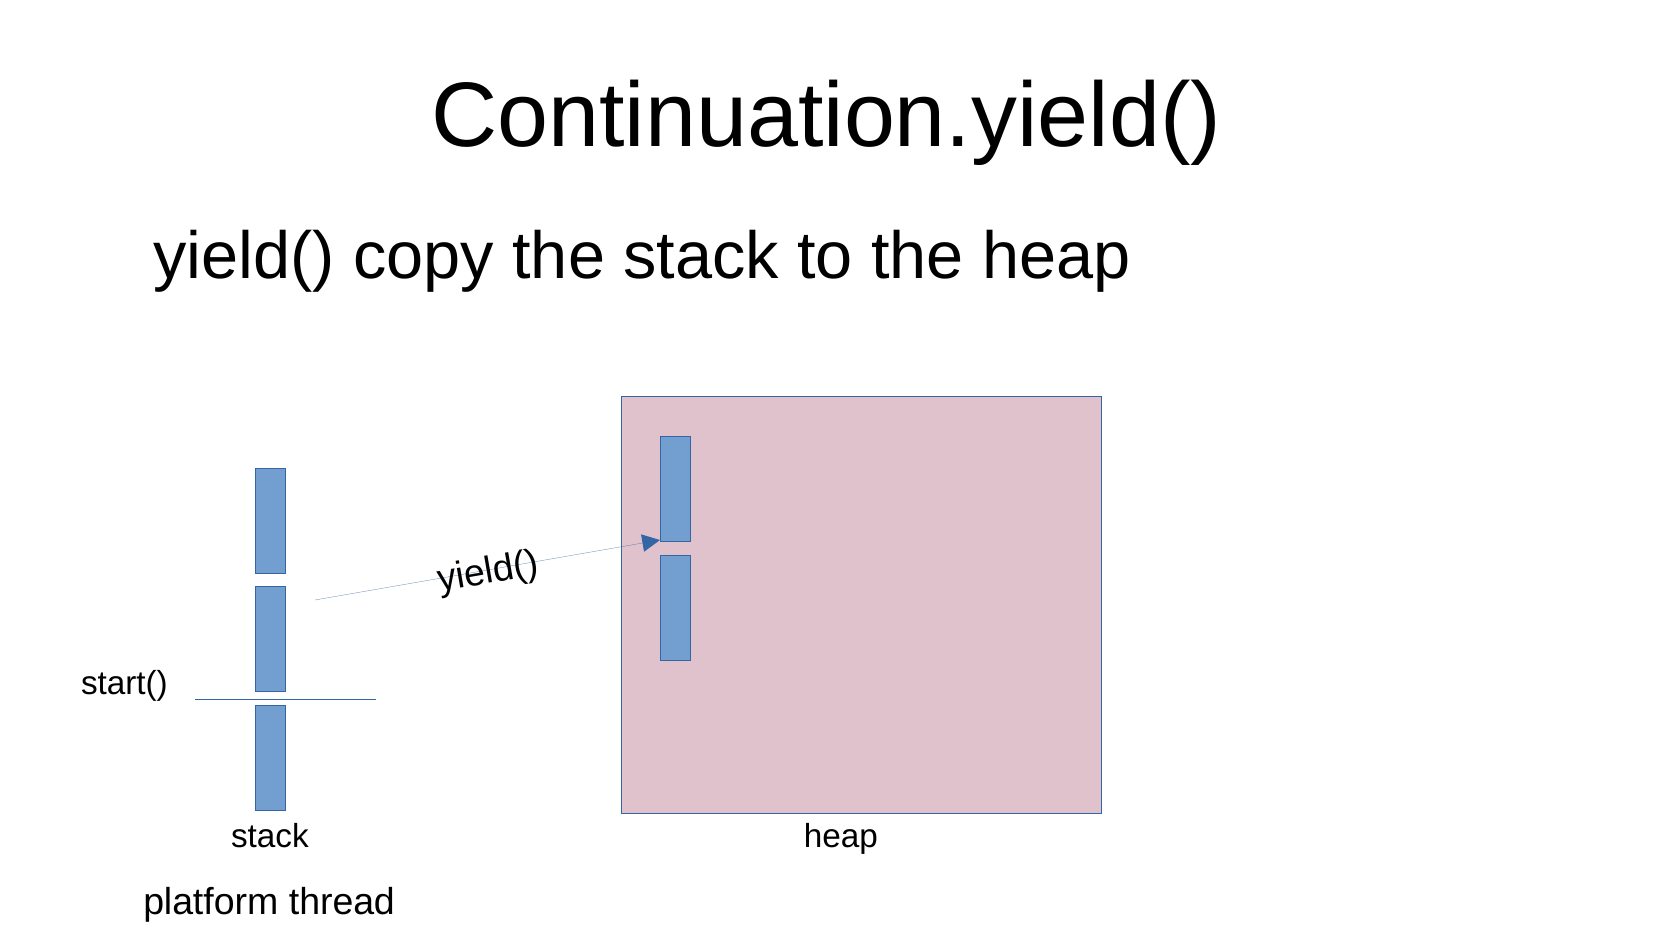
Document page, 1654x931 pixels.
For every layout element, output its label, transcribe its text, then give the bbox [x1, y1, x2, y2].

text_box heap [789, 810, 893, 863]
text_box start() [66, 657, 183, 710]
text_box stack [216, 810, 325, 863]
text_box [255, 468, 286, 574]
text_box [255, 586, 286, 692]
text_box platform thread [128, 873, 411, 931]
list yield() copy the stack to the heap [82, 217, 1571, 331]
text_box [255, 705, 286, 810]
text_box [621, 396, 1102, 814]
title Continuation.yield() [82, 37, 1571, 193]
